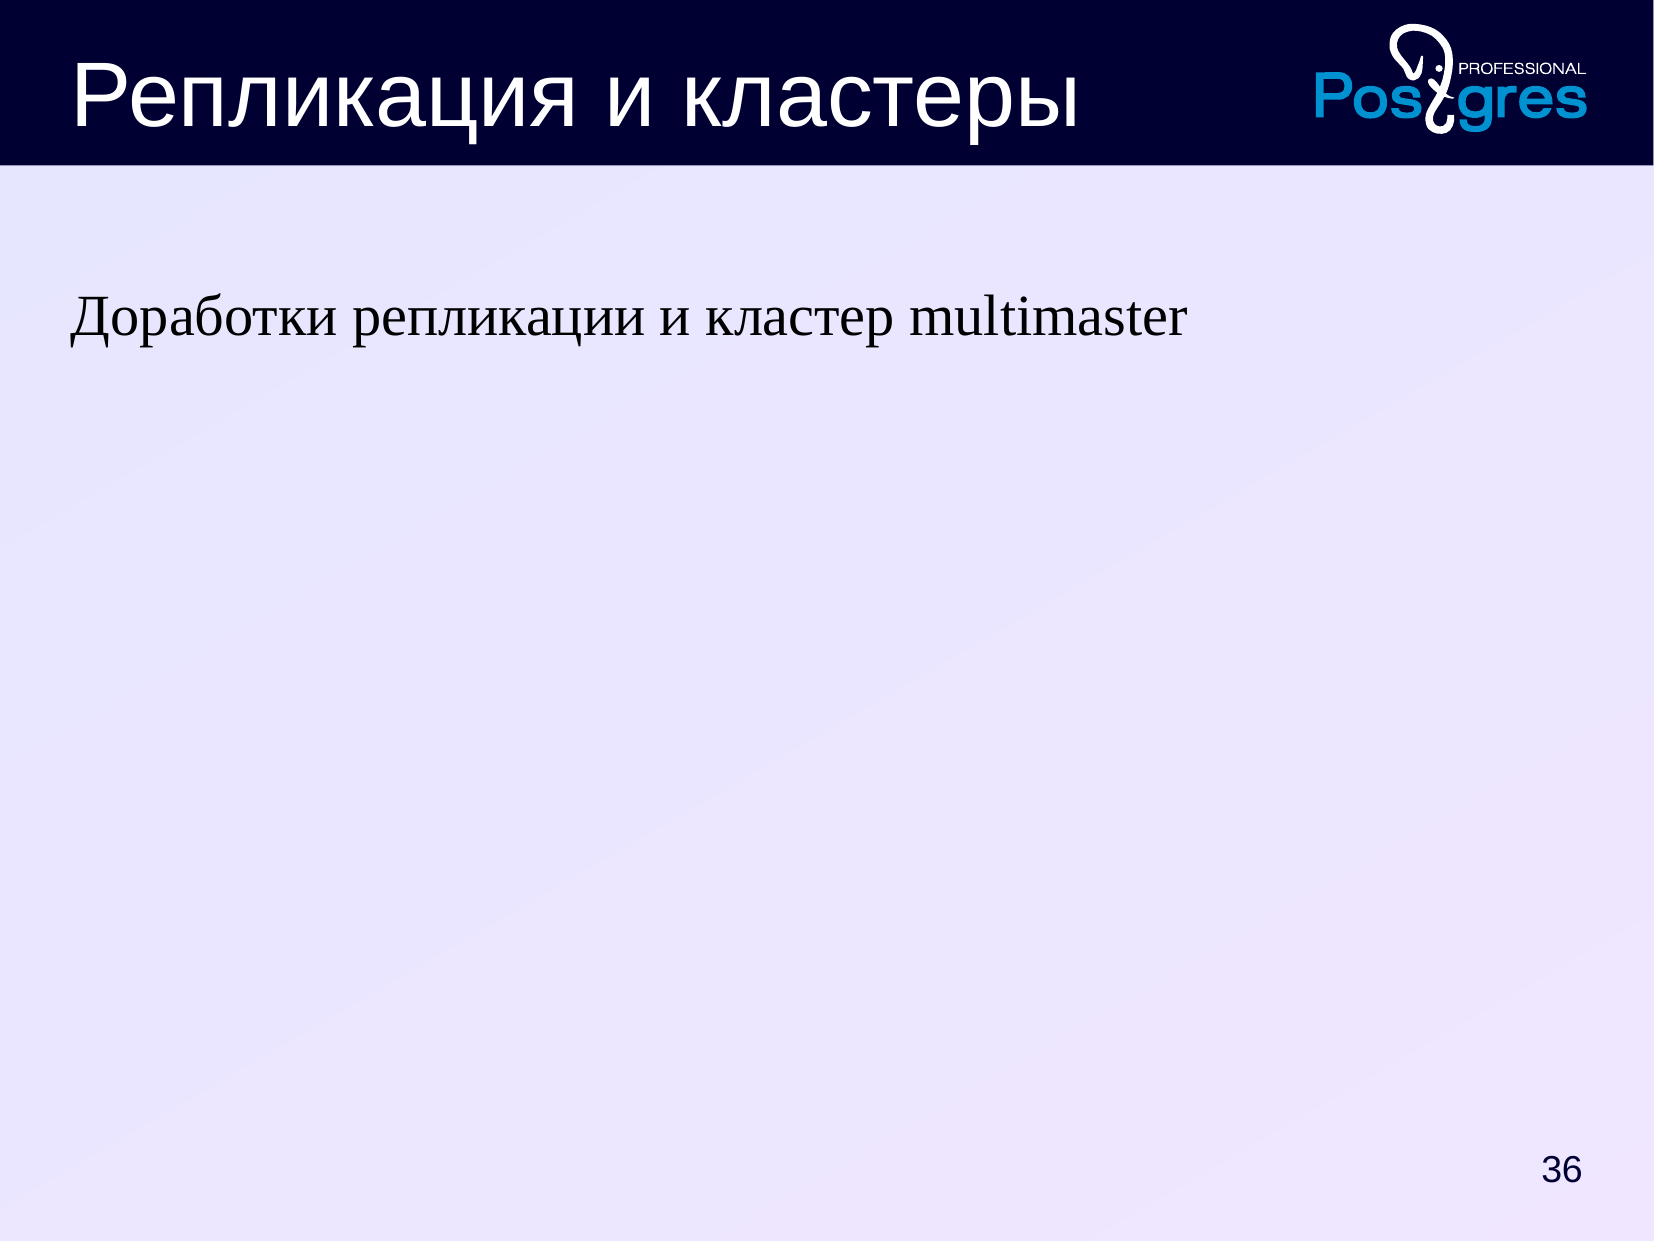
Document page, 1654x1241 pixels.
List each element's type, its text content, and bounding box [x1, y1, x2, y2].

title Репликация и кластеры [70, 43, 1241, 147]
list Доработки репликации и кластер multimaster [70, 283, 1559, 1125]
